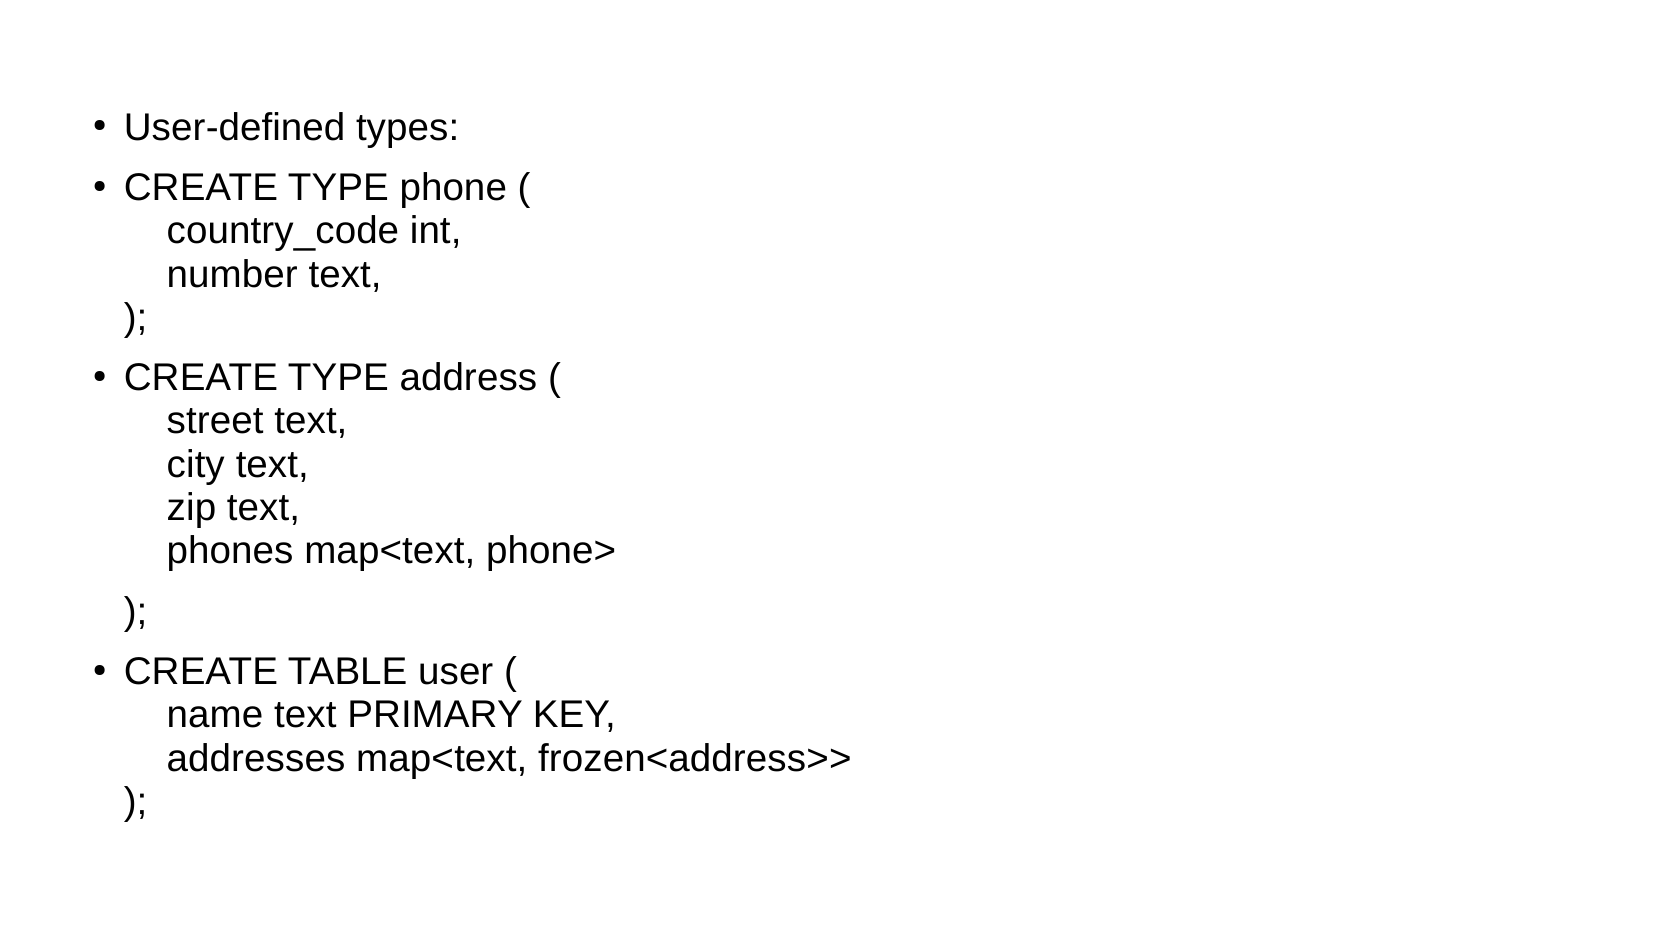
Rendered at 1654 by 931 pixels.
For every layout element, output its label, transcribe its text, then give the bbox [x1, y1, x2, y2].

list User-defined types: CREATE TYPE phone ( country_code int, number text, ); CREATE TYPE address ( street text, city text, zip text, phones map<text, phone> ); CREATE TABLE user ( name text PRIMARY KEY, addresses map<text, frozen<address>> ); [82, 105, 1571, 826]
